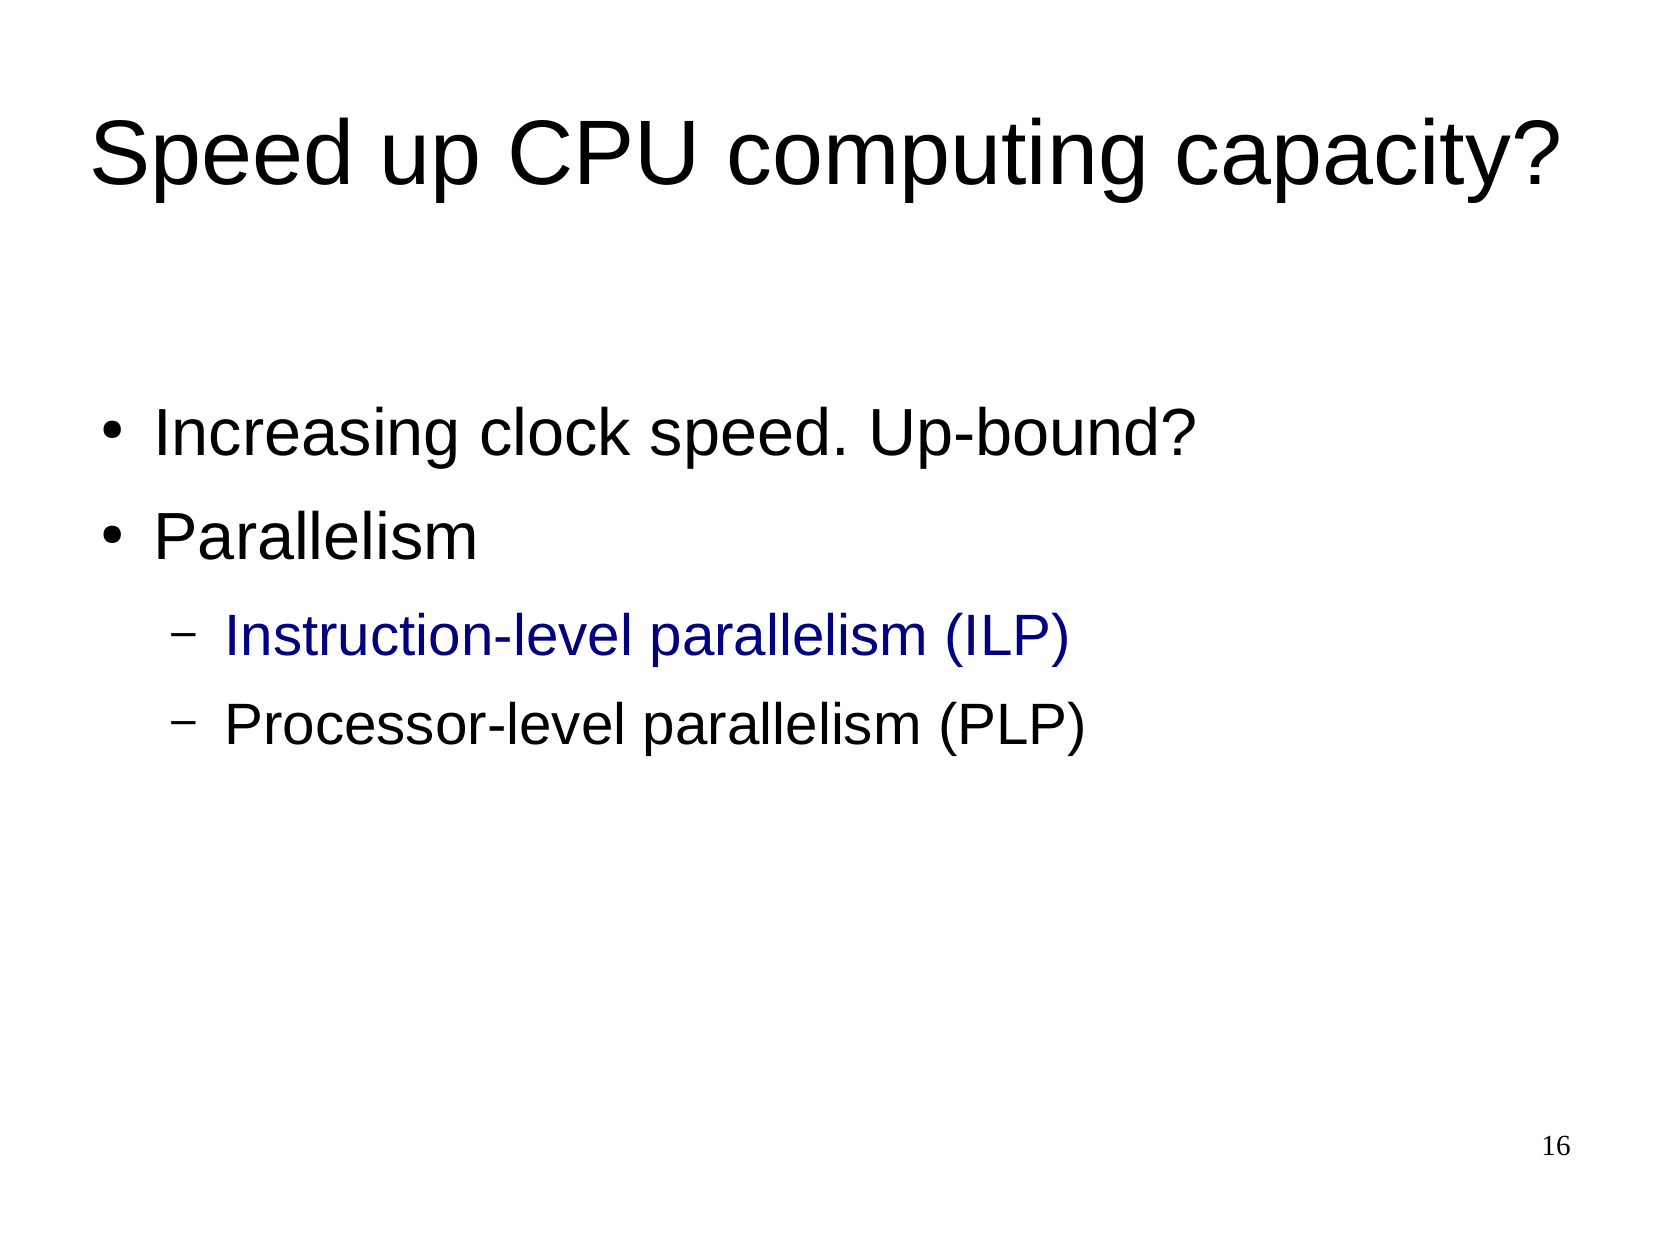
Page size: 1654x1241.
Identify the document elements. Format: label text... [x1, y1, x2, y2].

list Increasing clock speed. Up-bound? Parallelism Instruction-level parallelism (ILP) Processor-level parallelism (PLP) [82, 290, 1538, 1010]
title Speed up CPU computing capacity? [82, 49, 1571, 257]
